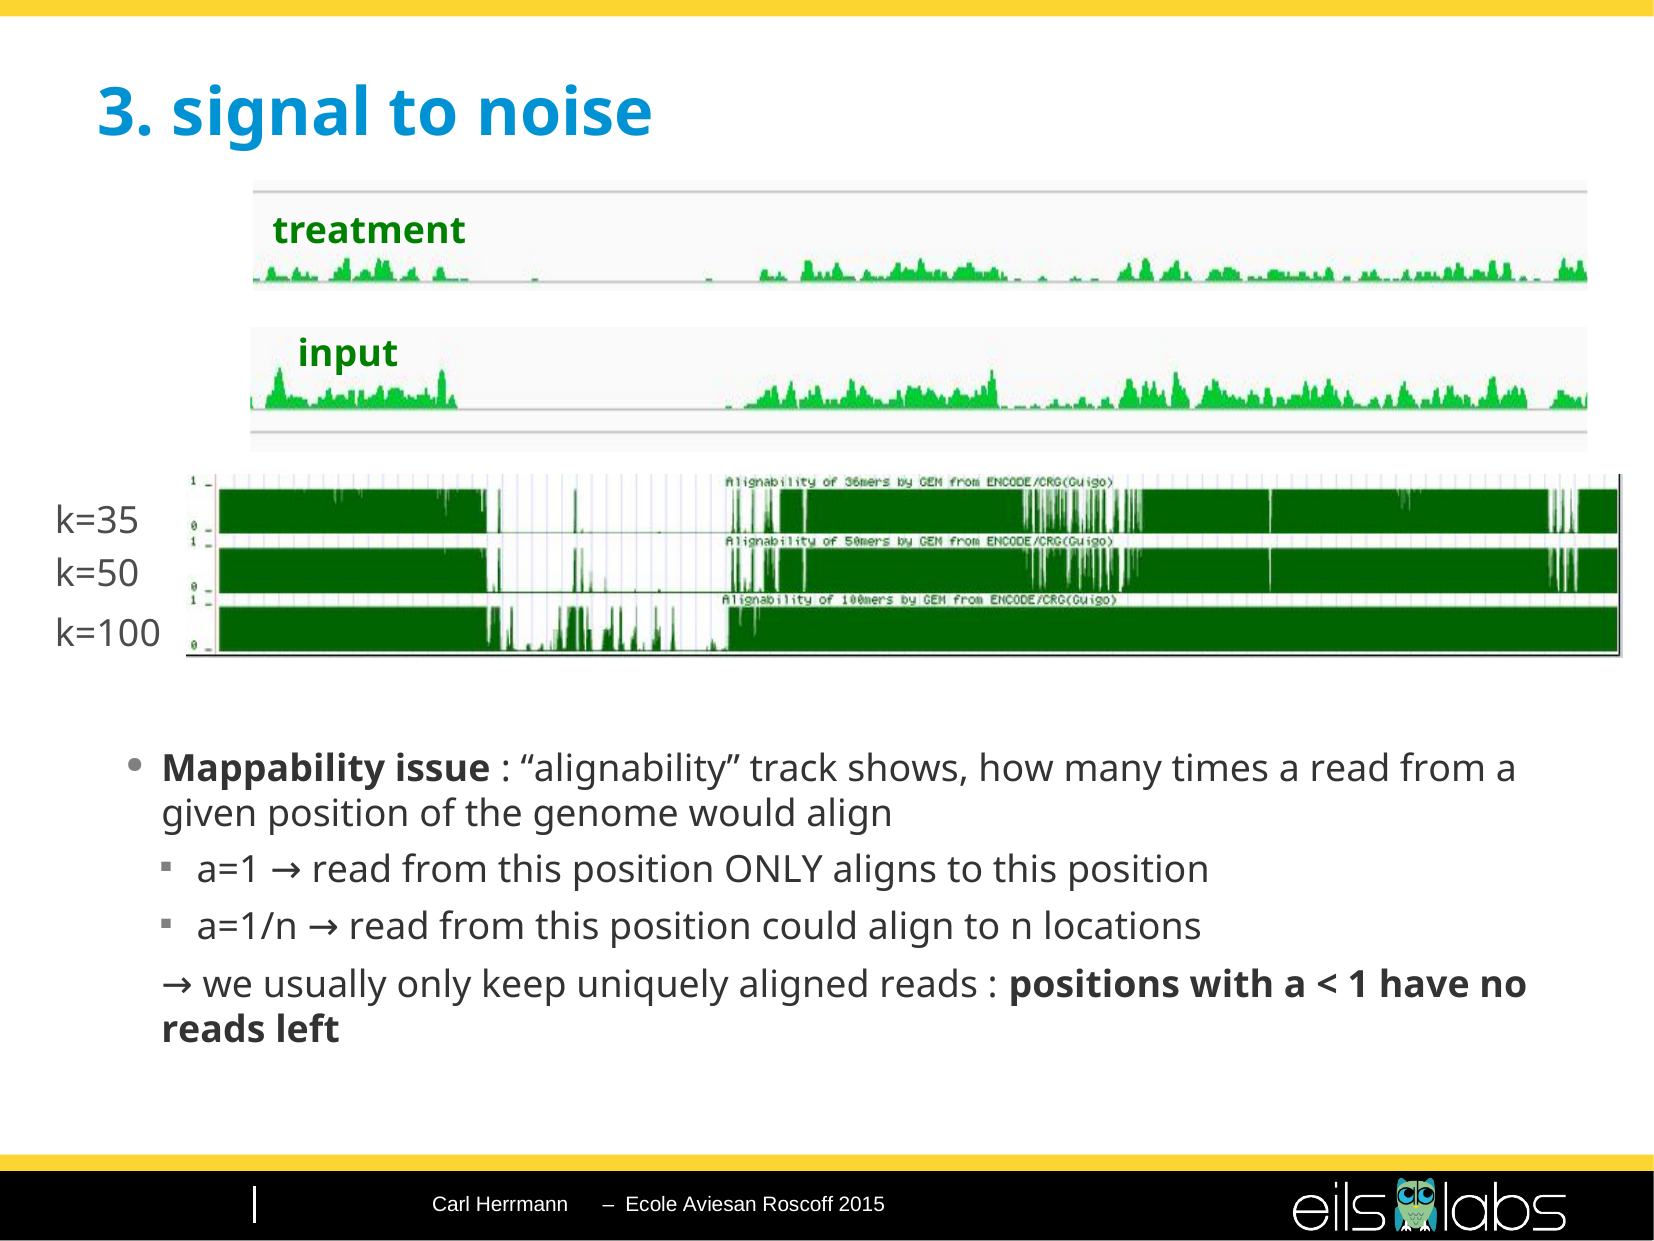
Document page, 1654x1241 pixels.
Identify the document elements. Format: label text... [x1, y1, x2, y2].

text_box input [282, 318, 414, 385]
picture [252, 180, 1588, 291]
title 3. signal to noise [82, 61, 1571, 168]
picture [1292, 1177, 1566, 1232]
picture [186, 474, 1623, 658]
text_box k=35 [40, 486, 155, 539]
text_box treatment [257, 196, 482, 263]
text_box k=100 [40, 598, 176, 665]
list Mappability issue : “alignability” track shows, how many times a read from a given position of the genome would align a=1 → read from this position ONLY aligns to this position a=1/n → read from this position could align to n locations → we usually only keep uniquely aligned reads : positions with a < 1 have no reads left [111, 736, 1567, 1146]
picture [250, 327, 1588, 452]
text_box k=50 [40, 539, 155, 598]
